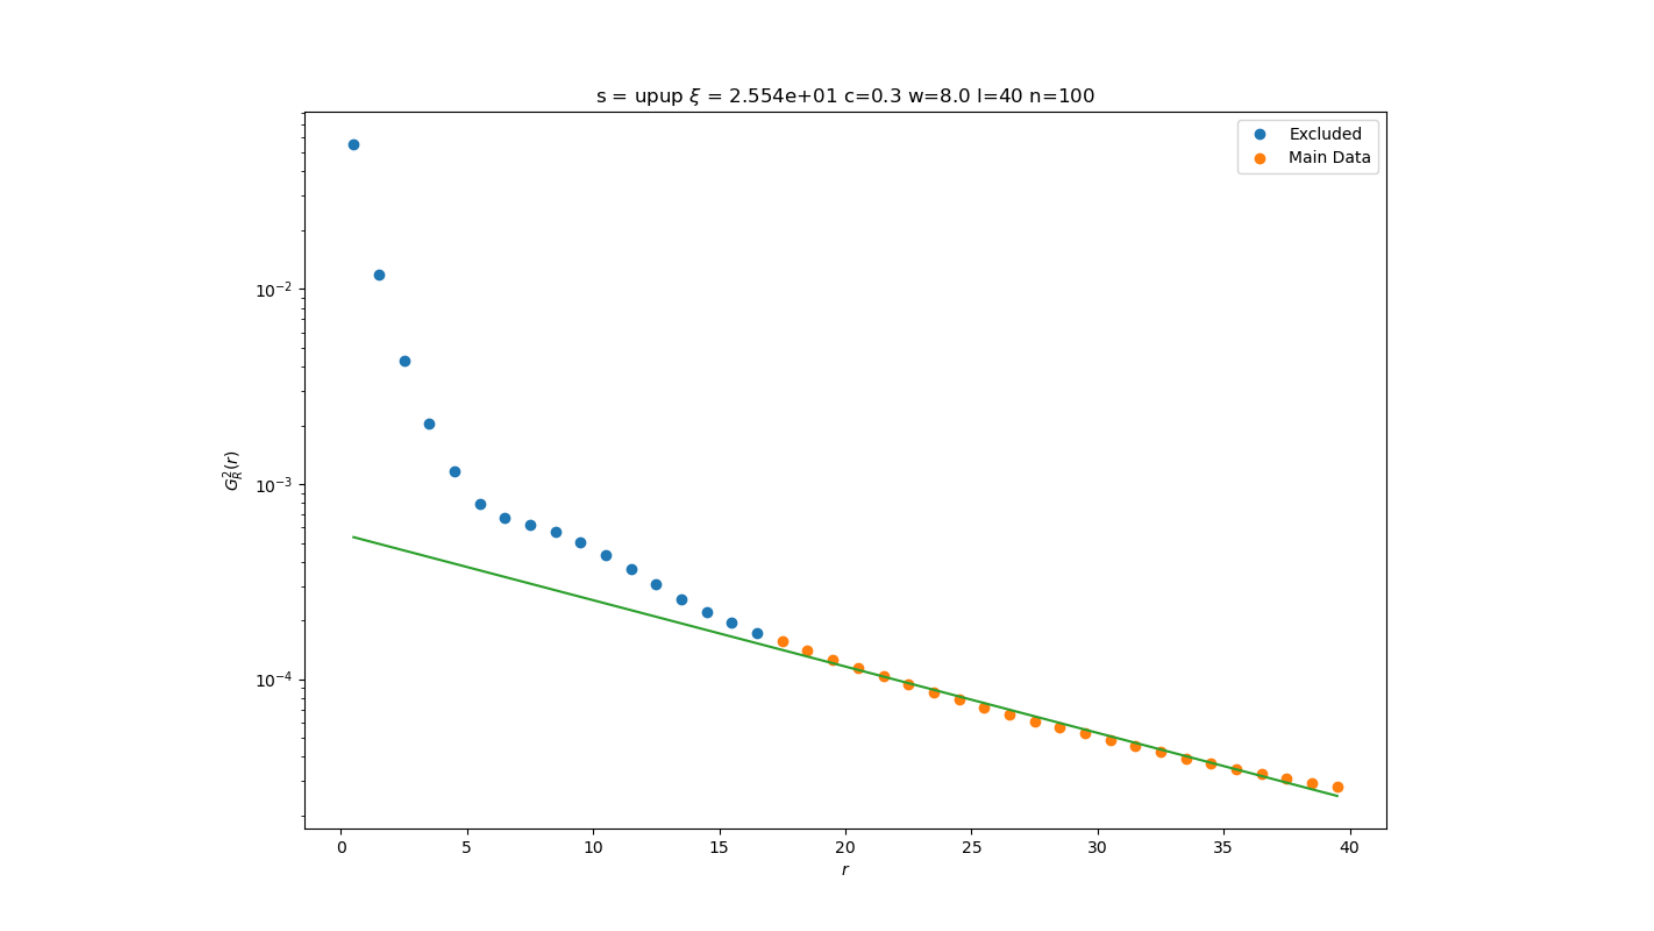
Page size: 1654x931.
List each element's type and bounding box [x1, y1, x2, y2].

picture [130, 0, 1526, 931]
